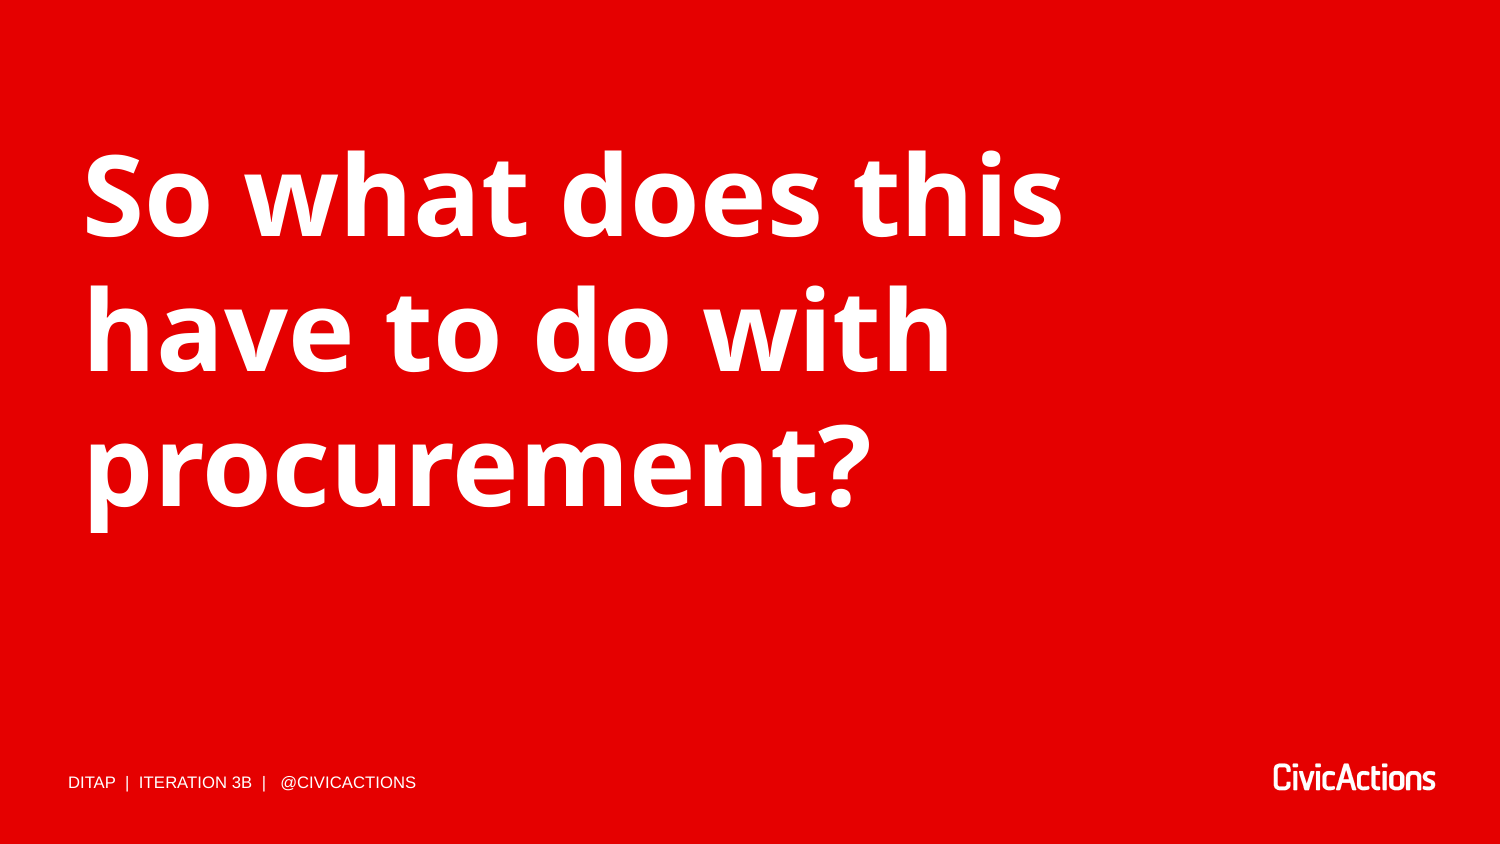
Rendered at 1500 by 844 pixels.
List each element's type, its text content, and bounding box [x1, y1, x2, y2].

title So what does this have to do with procurement? [73, 114, 1354, 594]
picture [1271, 758, 1438, 795]
